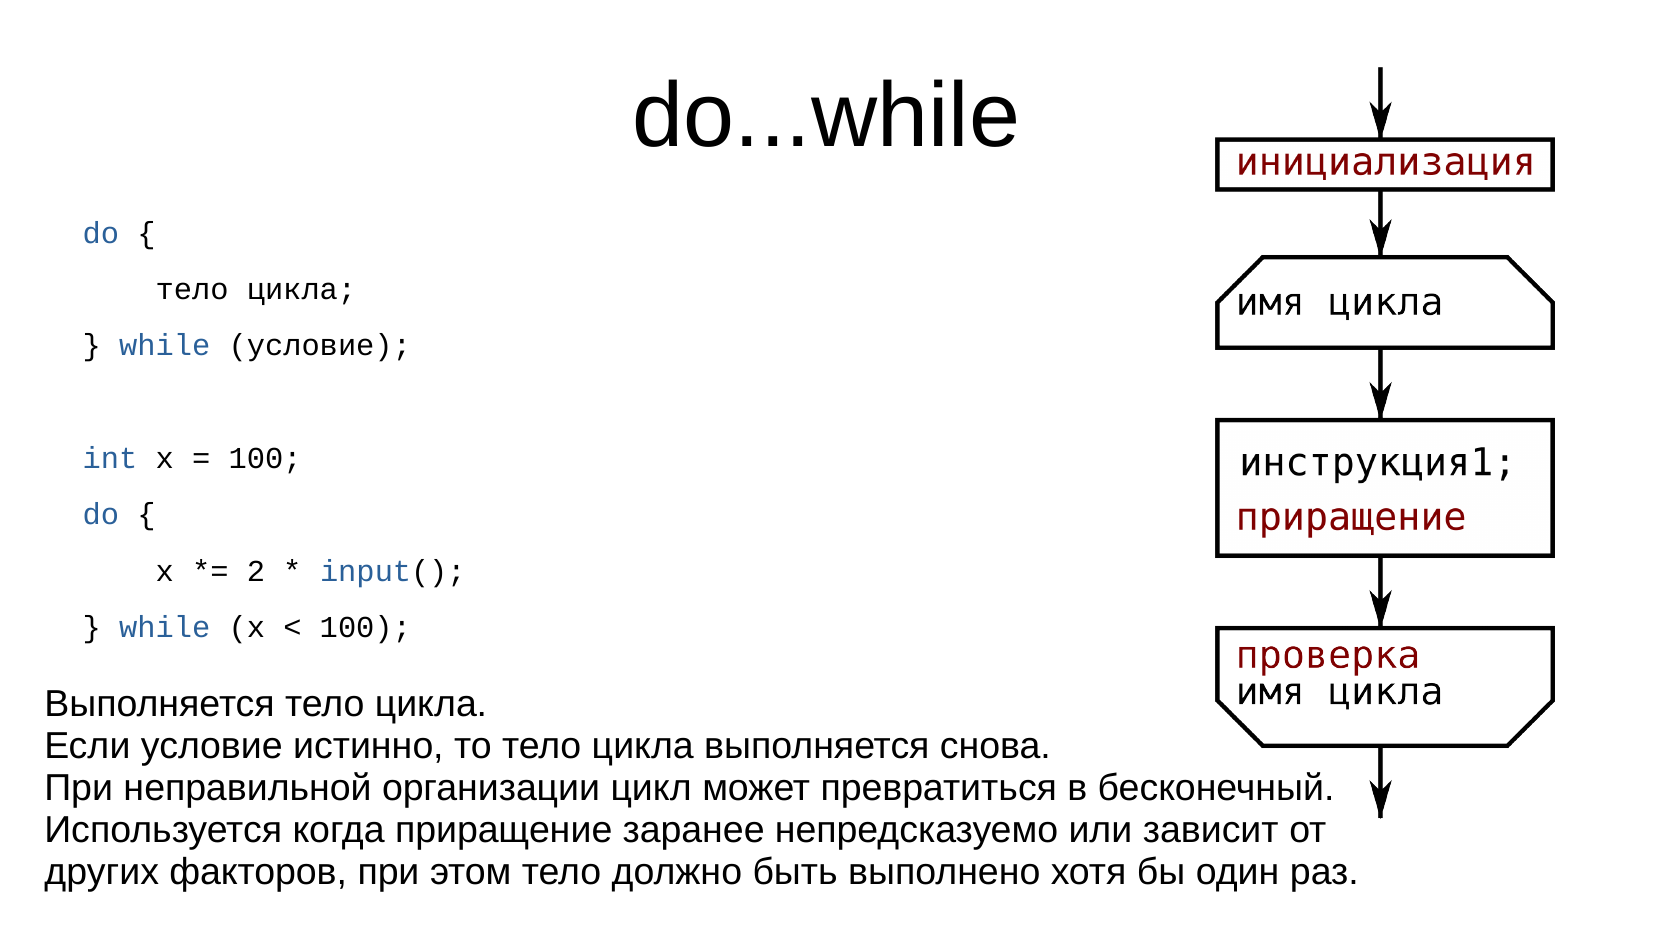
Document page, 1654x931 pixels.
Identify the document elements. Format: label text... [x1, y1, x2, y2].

text_box Выполняется тело цикла. Если условие истинно, то тело цикла выполняется снова. При неправильной организации цикл может превратиться в бесконечный. Используется когда приращение заранее непредсказуемо или зависит от других факторов, при этом тело должно быть выполнено хотя бы один раз. [29, 674, 1388, 931]
picture [1172, 58, 1625, 827]
list do { тело цикла; } while (условие); int x = 100; do { x *= 2 * input(); } while (x < 100); [82, 217, 975, 650]
title do...while [82, 37, 1571, 193]
